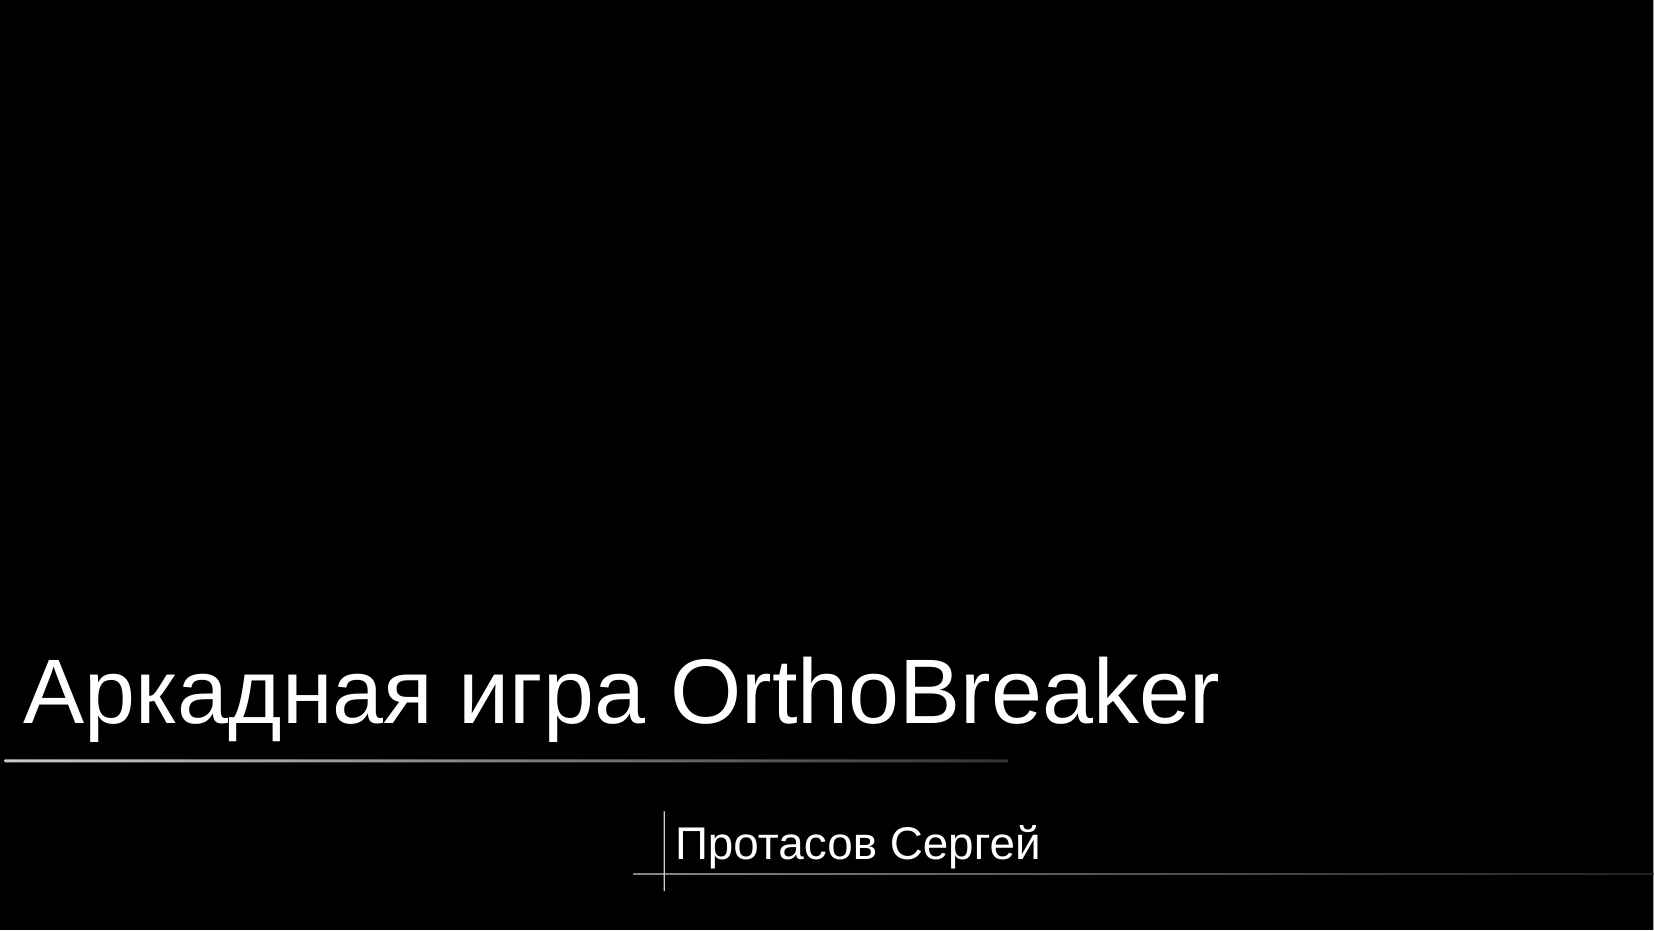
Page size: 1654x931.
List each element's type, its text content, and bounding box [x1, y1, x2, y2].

title Протасов Сергей [675, 818, 1613, 870]
title Аркадная игра OrthoBreaker [23, 637, 1501, 746]
